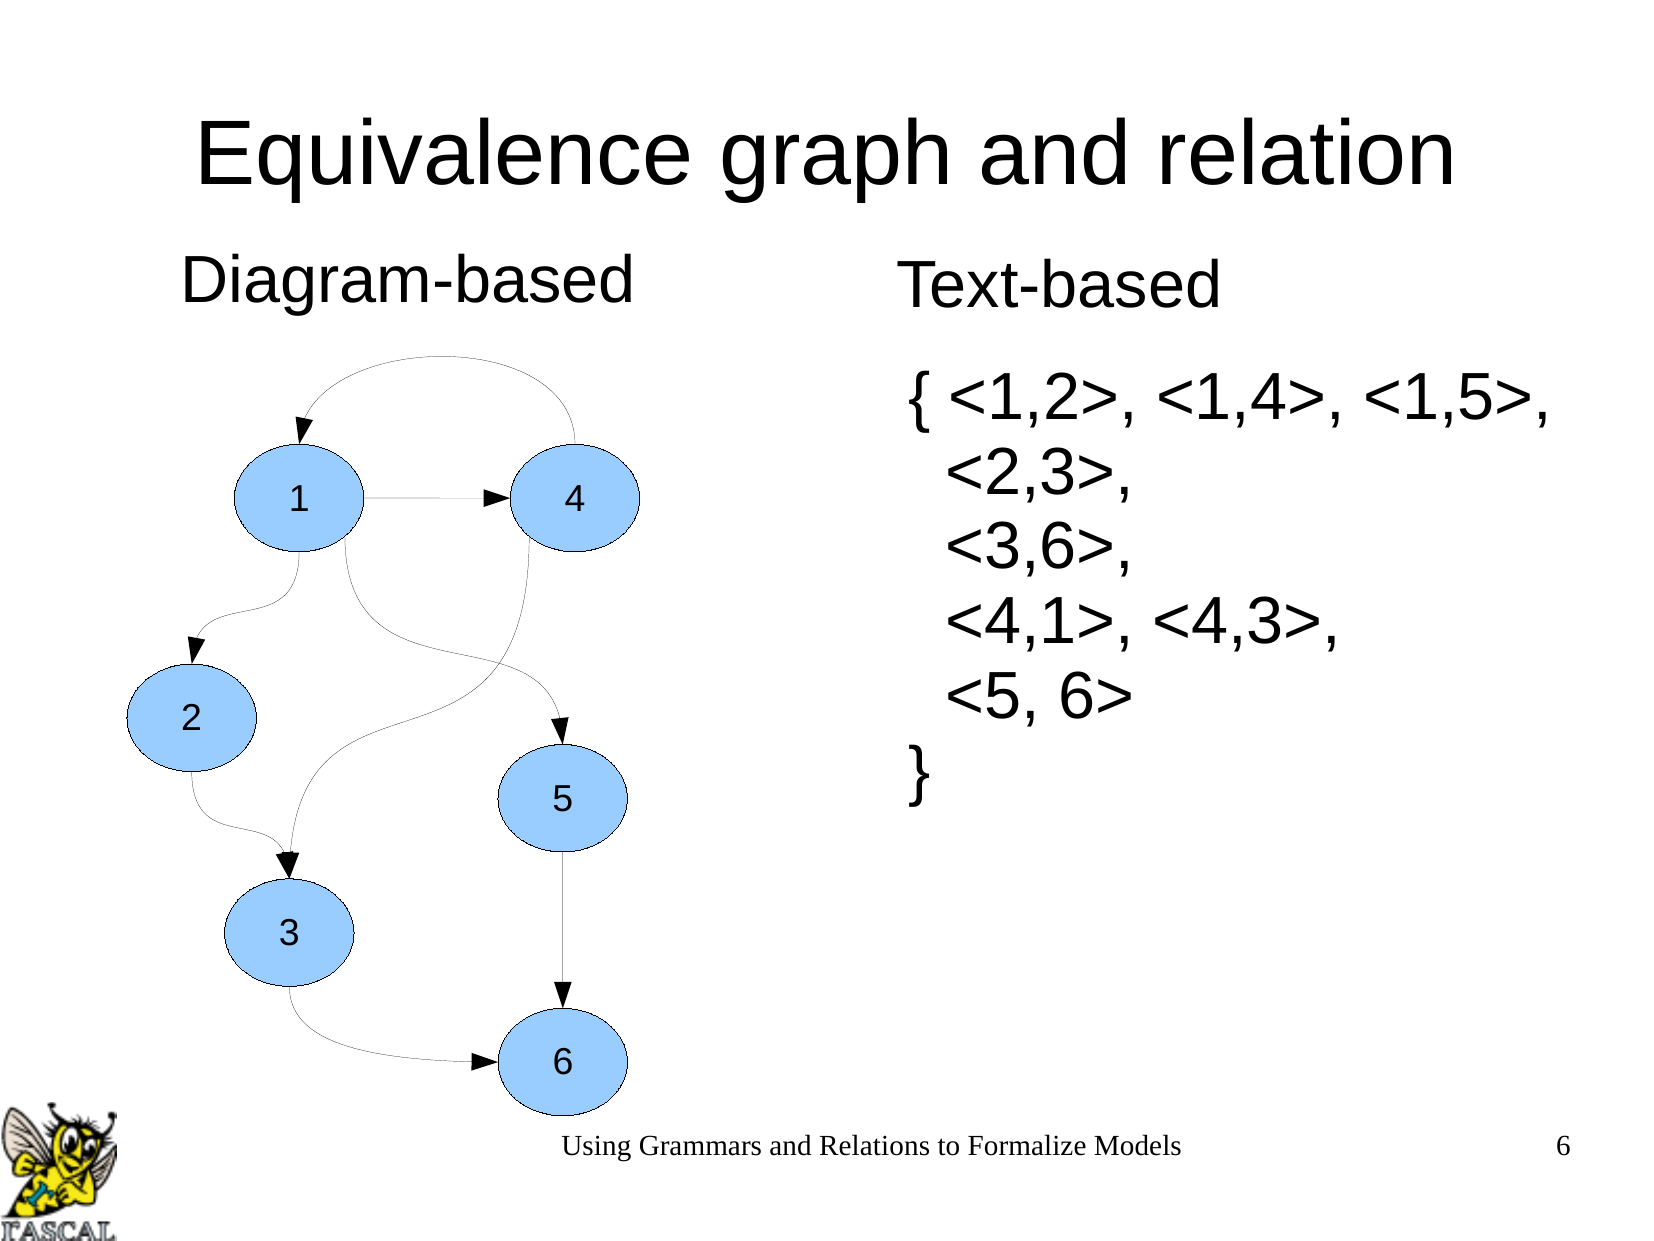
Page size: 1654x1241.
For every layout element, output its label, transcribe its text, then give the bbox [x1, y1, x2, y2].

text_box Text-based [881, 239, 1239, 329]
text_box 6 [498, 1008, 628, 1116]
text_box 4 [510, 444, 640, 552]
title Equivalence graph and relation [82, 49, 1571, 257]
text_box 2 [126, 664, 257, 772]
text_box 3 [224, 878, 355, 987]
picture [0, 1102, 117, 1241]
text_box Diagram-based [166, 234, 654, 324]
text_box 1 [234, 444, 364, 552]
text_box 5 [497, 744, 628, 852]
text_box { <1,2>, <1,4>, <1,5>, <2,3>, <3,6>, <4,1>, <4,3>, <5, 6> } [893, 351, 1570, 890]
